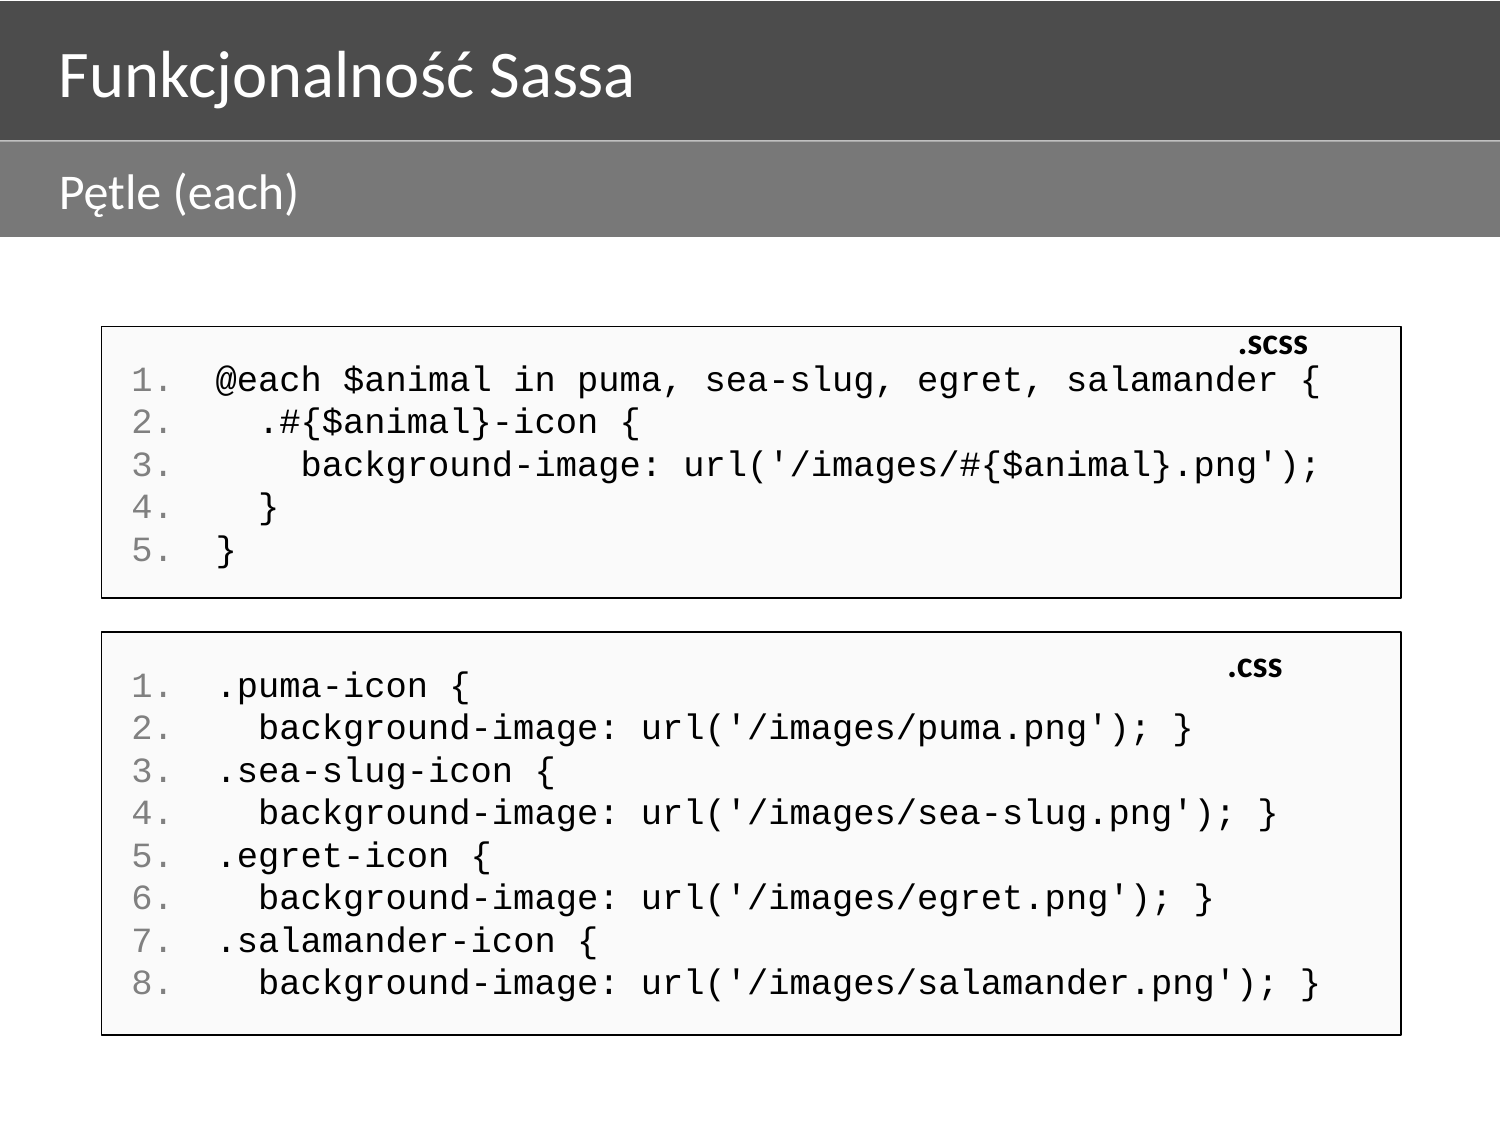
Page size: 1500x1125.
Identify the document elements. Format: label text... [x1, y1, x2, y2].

text_box @each $animal in puma, sea-slug, egret, salamander { .#{$animal}-icon { background-image: url('/images/#{$animal}.png'); } } [101, 326, 1401, 599]
text_box .puma-icon { background-image: url('/images/puma.png'); } .sea-slug-icon { background-image: url('/images/sea-slug.png'); } .egret-icon { background-image: url('/images/egret.png'); } .salamander-icon { background-image: url('/images/salamander.png'); } [101, 632, 1401, 1036]
text_box .css [1211, 632, 1401, 693]
text_box Funkcjonalność Sassa [0, 1, 1500, 140]
text_box Pętle (each) [0, 141, 1500, 237]
text_box .scss [1222, 309, 1412, 370]
